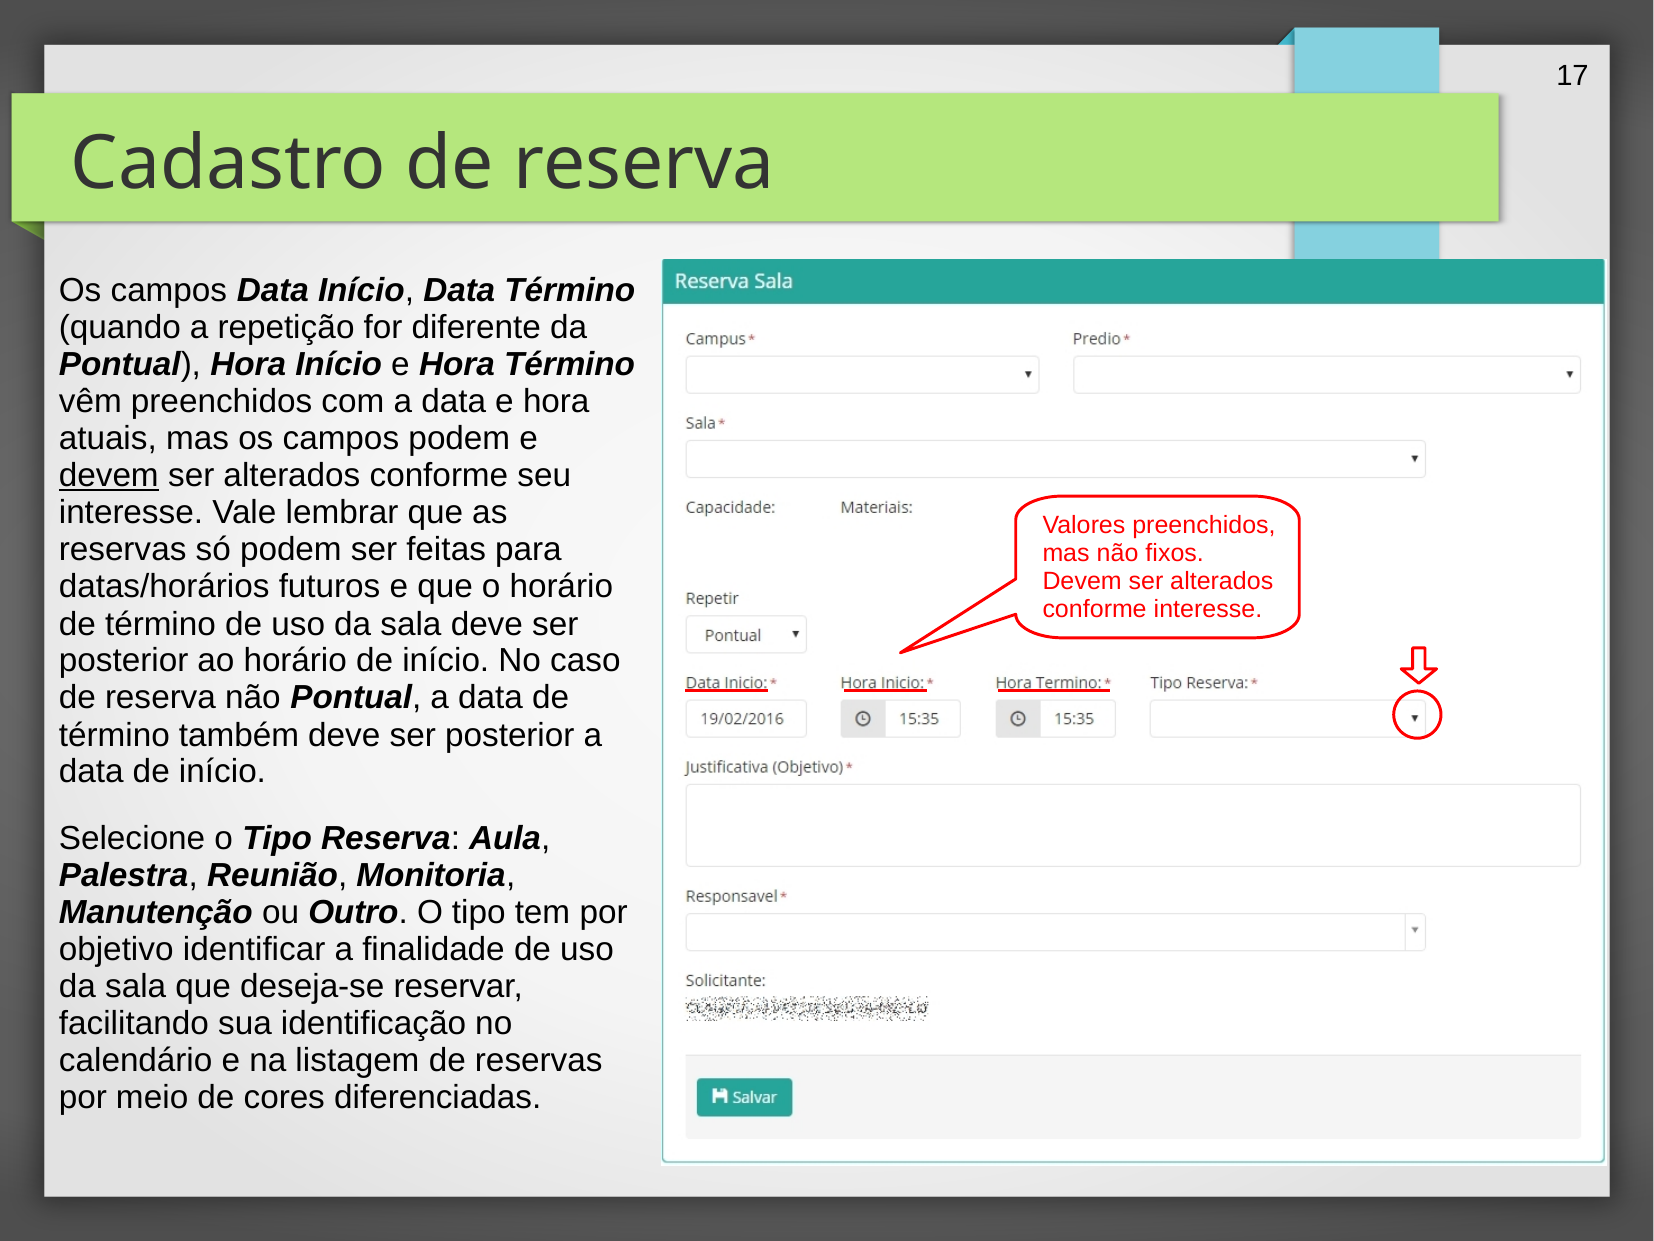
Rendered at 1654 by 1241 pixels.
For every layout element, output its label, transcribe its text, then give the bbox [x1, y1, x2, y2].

title Cadastro de reserva [70, 106, 1229, 213]
picture [0, 0, 1654, 1241]
list Os campos Data Início, Data Término (quando a repetição for diferente da Pontual), Hora Início e Hora Término vêm preenchidos com a data e hora atuais, mas os campos podem e devem ser alterados conforme seu interesse. Vale lembrar que as reservas só podem ser feitas para datas/horários futuros e que o horário de término de uso da sala deve ser posterior ao horário de início. No caso de reserva não Pontual, a data de término também deve ser posterior a data de início. Selecione o Tipo Reserva: Aula, Palestra, Reunião, Monitoria, Manutenção ou Outro. O tipo tem por objetivo identificar a finalidade de uso da sala que deseja-se reservar, facilitando sua identificação no calendário e na listagem de reservas por meio de cores diferenciadas. [59, 271, 644, 1170]
text_box Valores preenchidos, mas não fixos. Devem ser alterados conforme interesse. [900, 496, 1300, 653]
